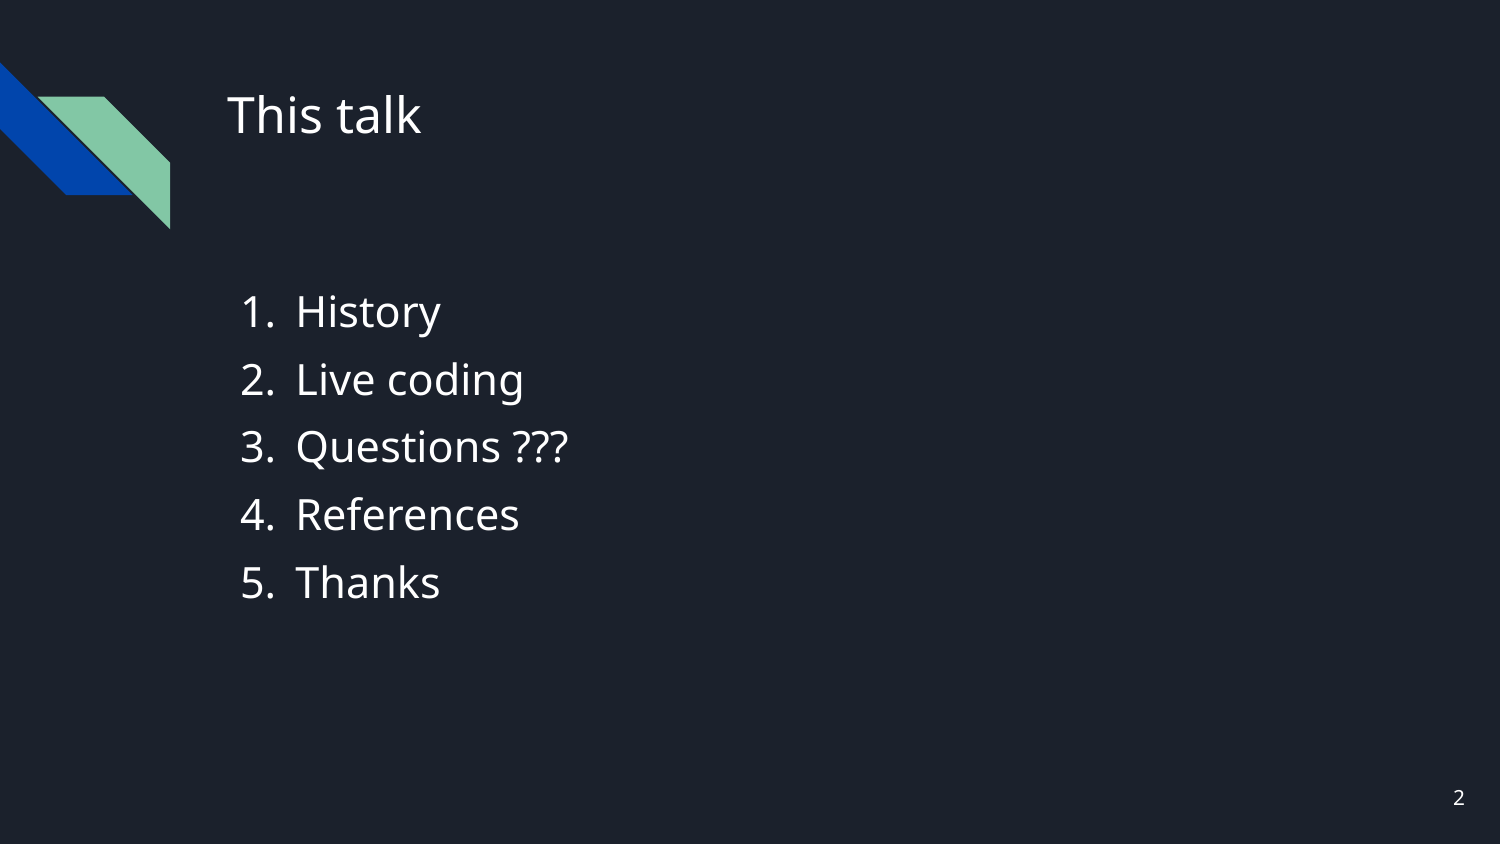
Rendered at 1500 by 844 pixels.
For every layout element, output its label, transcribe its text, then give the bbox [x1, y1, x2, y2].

list History Live coding Questions ??? References Thanks [212, 257, 646, 630]
title This talk [212, 64, 1368, 215]
slide_number <number> [1389, 764, 1480, 830]
